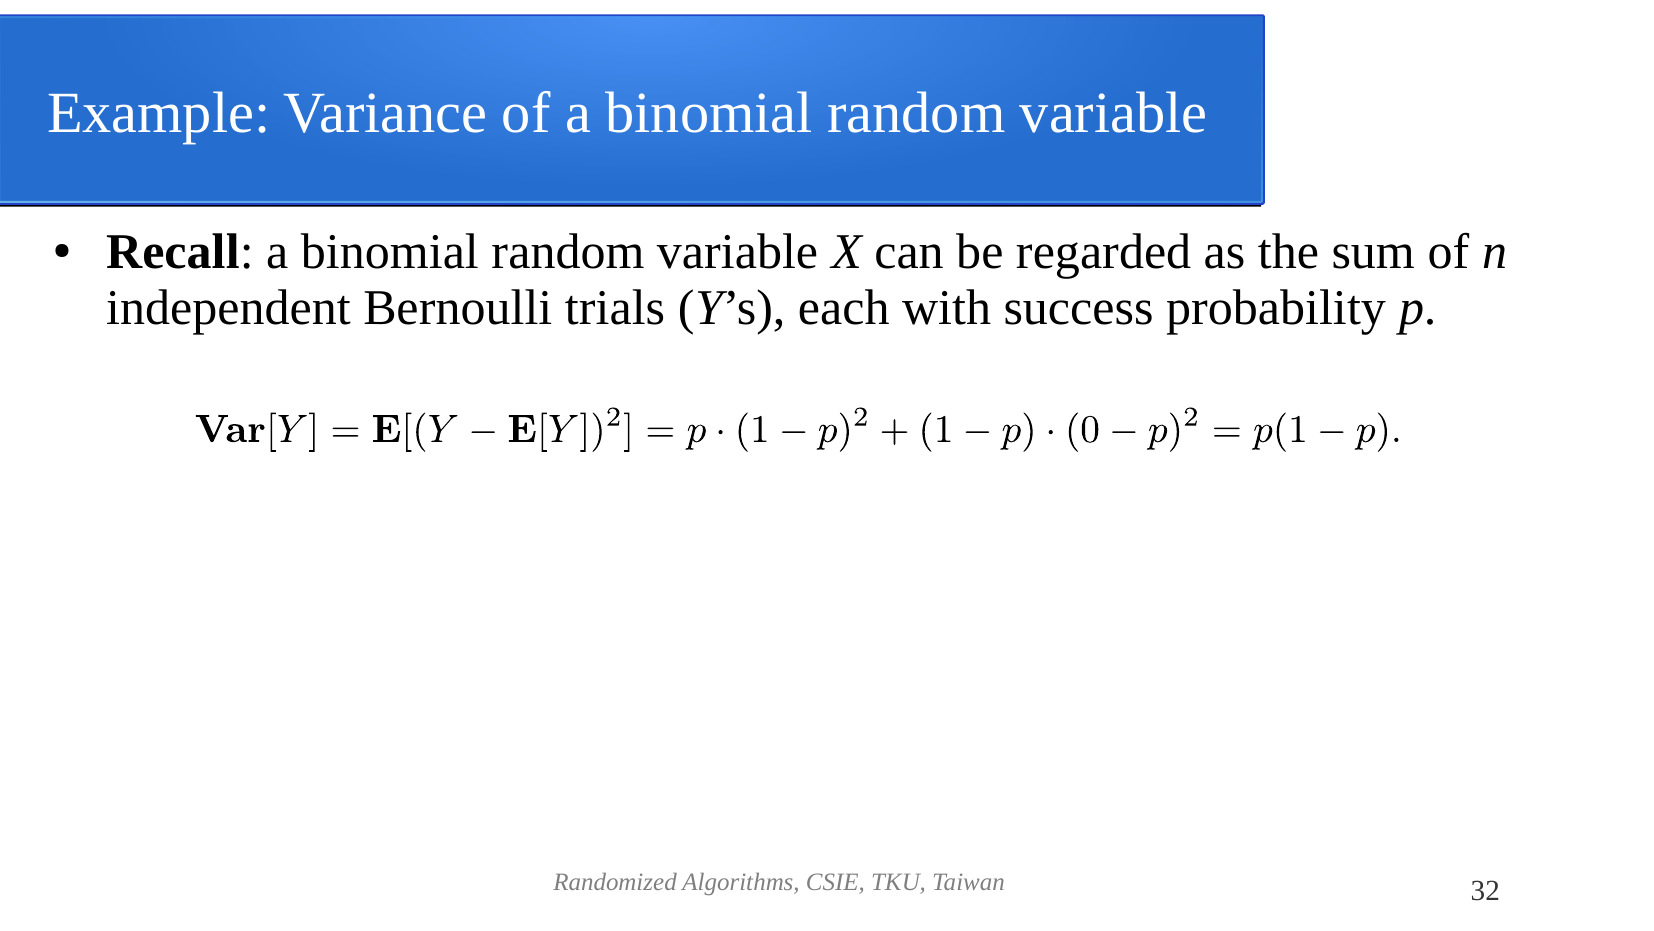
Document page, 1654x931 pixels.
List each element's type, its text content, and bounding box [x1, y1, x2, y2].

picture [194, 407, 1399, 452]
title Example: Variance of a binomial random variable [47, 35, 1252, 189]
list Recall: a binomial random variable X can be regarded as the sum of n independent Bernoulli trials (Y’s), each with success probability p. [35, 224, 1571, 764]
